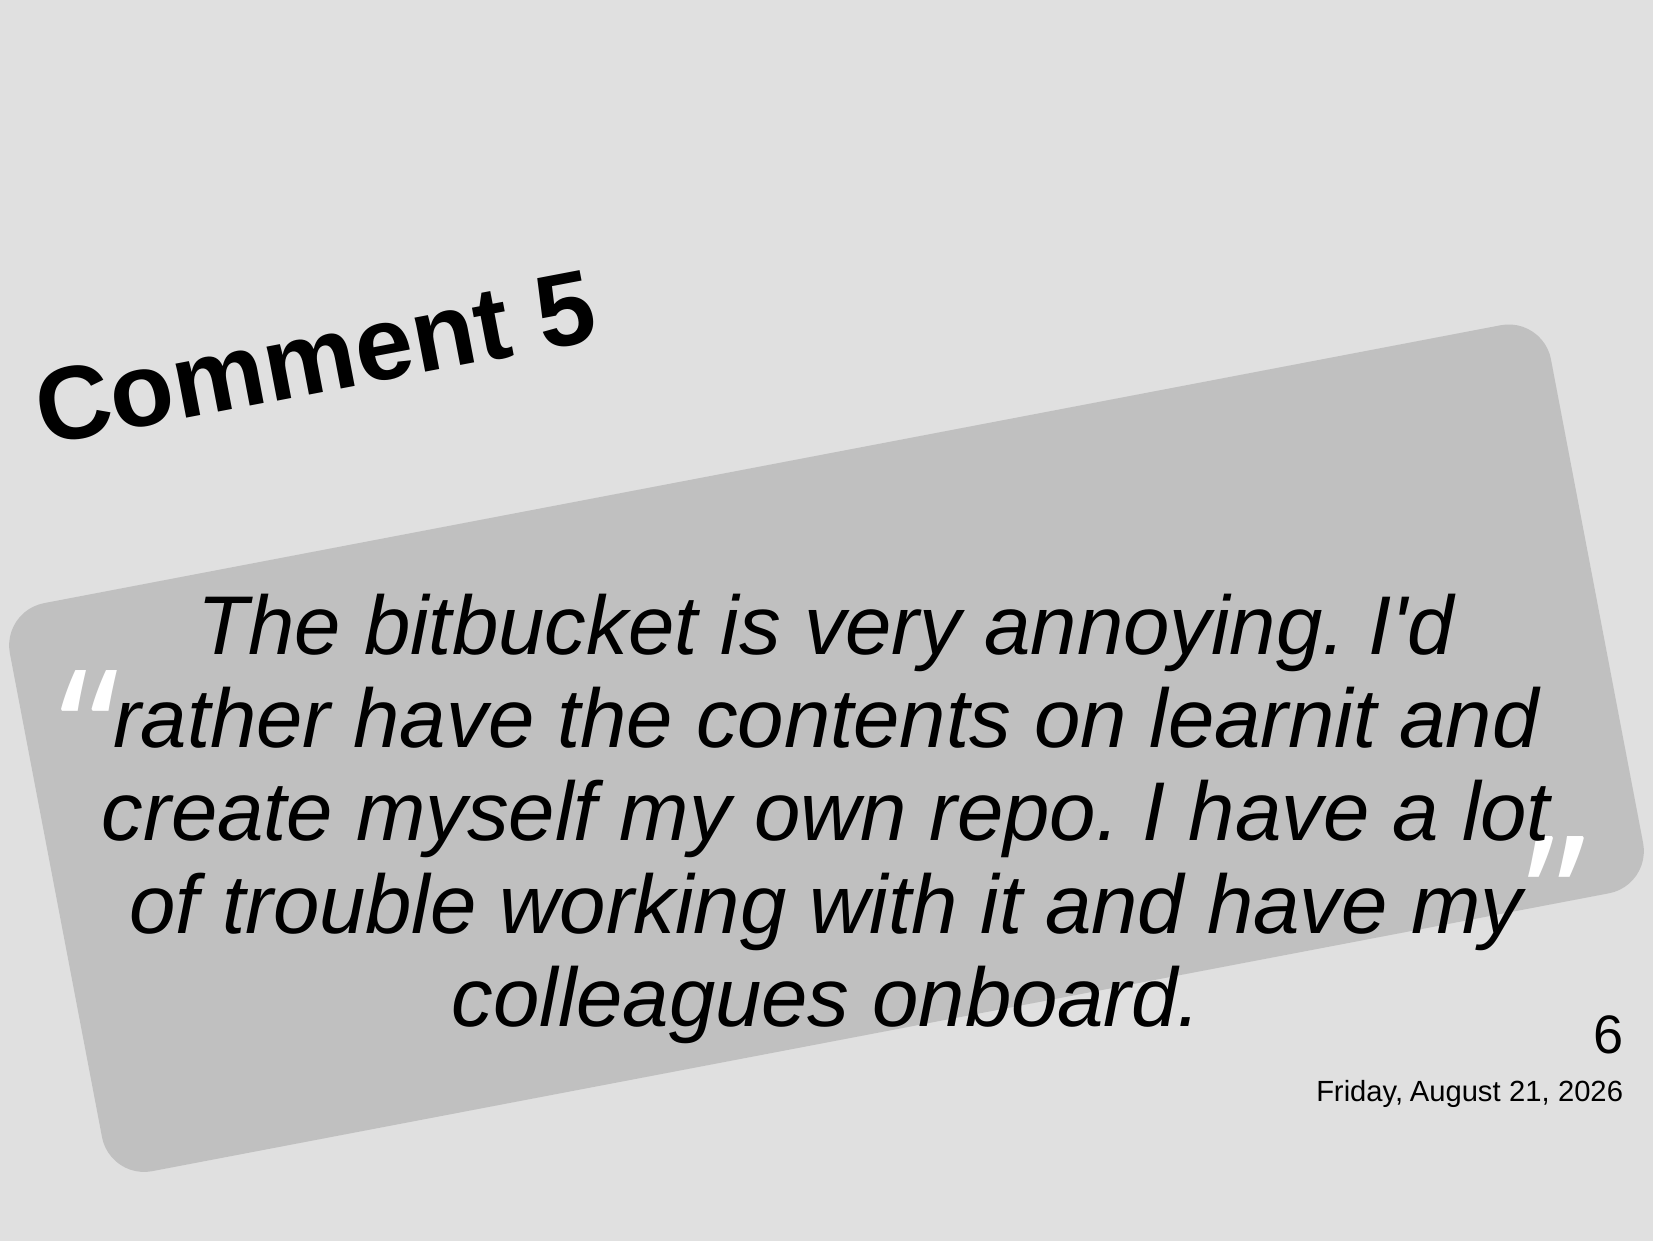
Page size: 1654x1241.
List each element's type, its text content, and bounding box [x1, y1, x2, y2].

title Comment 5 [16, 29, 1518, 512]
list The bitbucket is very annoying. I'd rather have the contents on learnit and create myself my own repo. I have a lot of trouble working with it and have my colleagues onboard. [99, 579, 1554, 1052]
